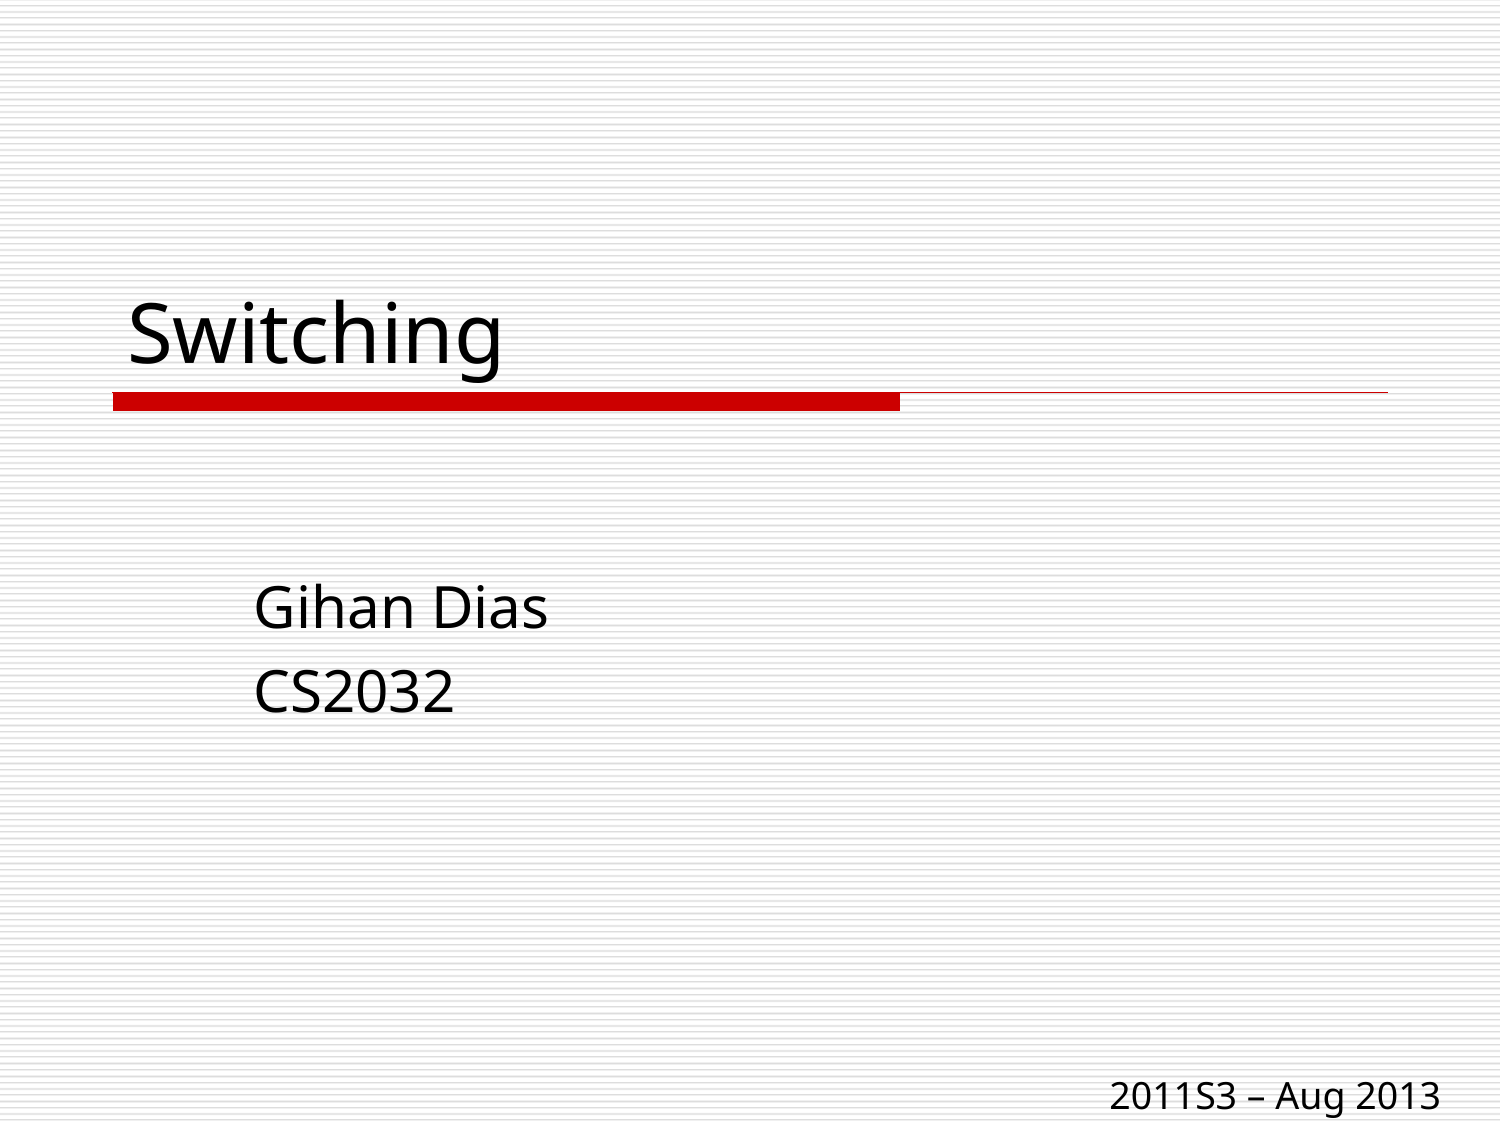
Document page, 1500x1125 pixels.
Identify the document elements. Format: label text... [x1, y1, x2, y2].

subtitle Gihan Dias CS2032 [237, 562, 1388, 825]
picture [0, 0, 1500, 1125]
title Switching [112, 162, 1388, 388]
text_box 2011S3 – Aug 2013 [1094, 1064, 1457, 1125]
